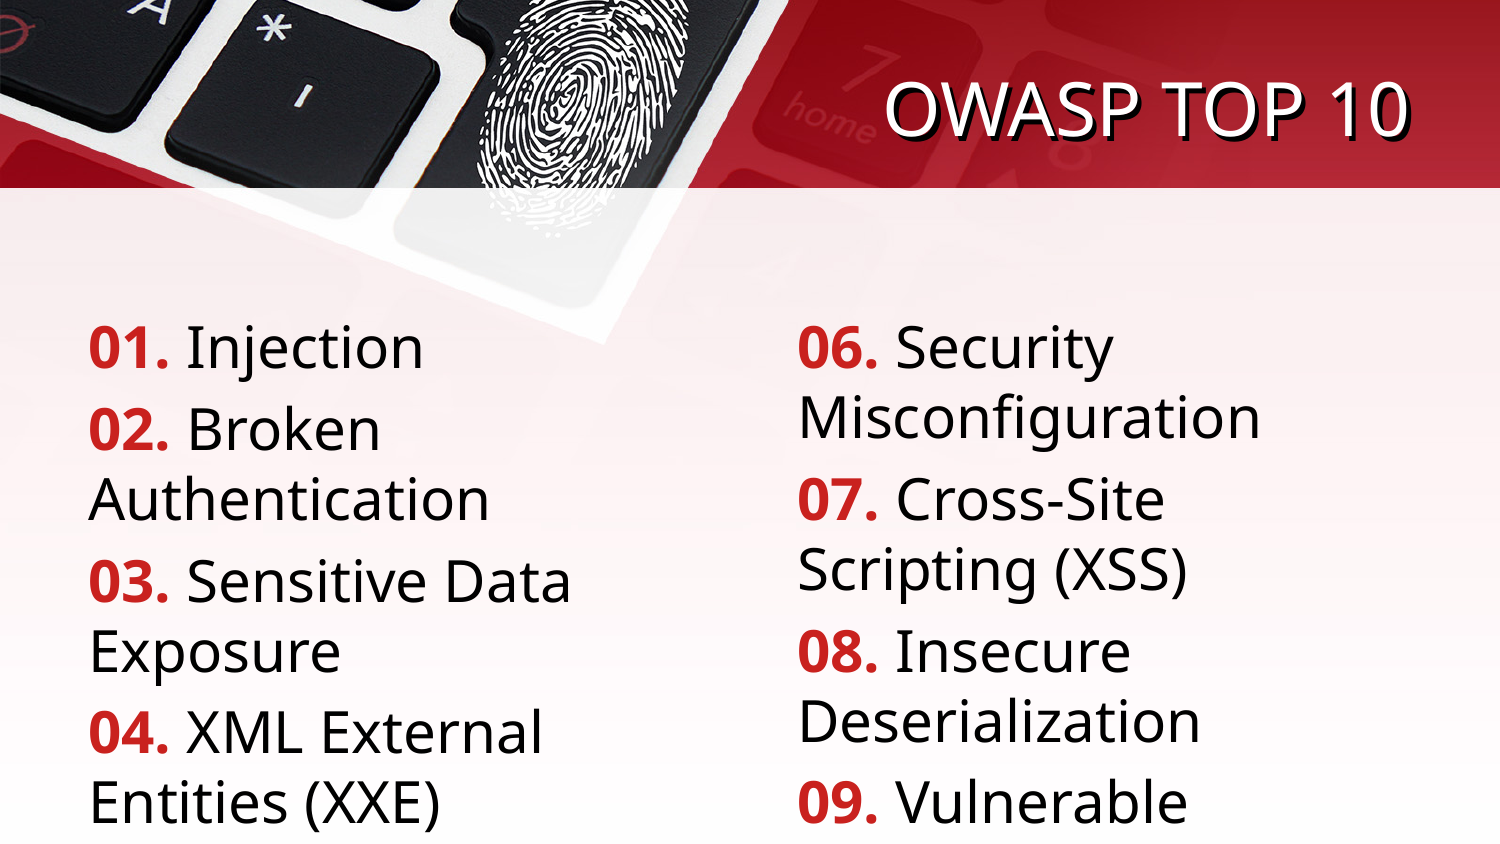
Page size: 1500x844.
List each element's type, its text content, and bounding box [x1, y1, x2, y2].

list 06. Security Misconfiguration 07. Cross-Site Scripting (XSS) 08. Insecure Deserialization 09. Vulnerable Components 10. Insufficient Logging [782, 221, 1418, 773]
list 01. Injection 02. Broken Authentication 03. Sensitive Data Exposure 04. XML External Entities (XXE) 05. Broken Access Control [73, 221, 739, 773]
title OWASP TOP 10 [73, 46, 1427, 168]
picture [0, 0, 1500, 844]
